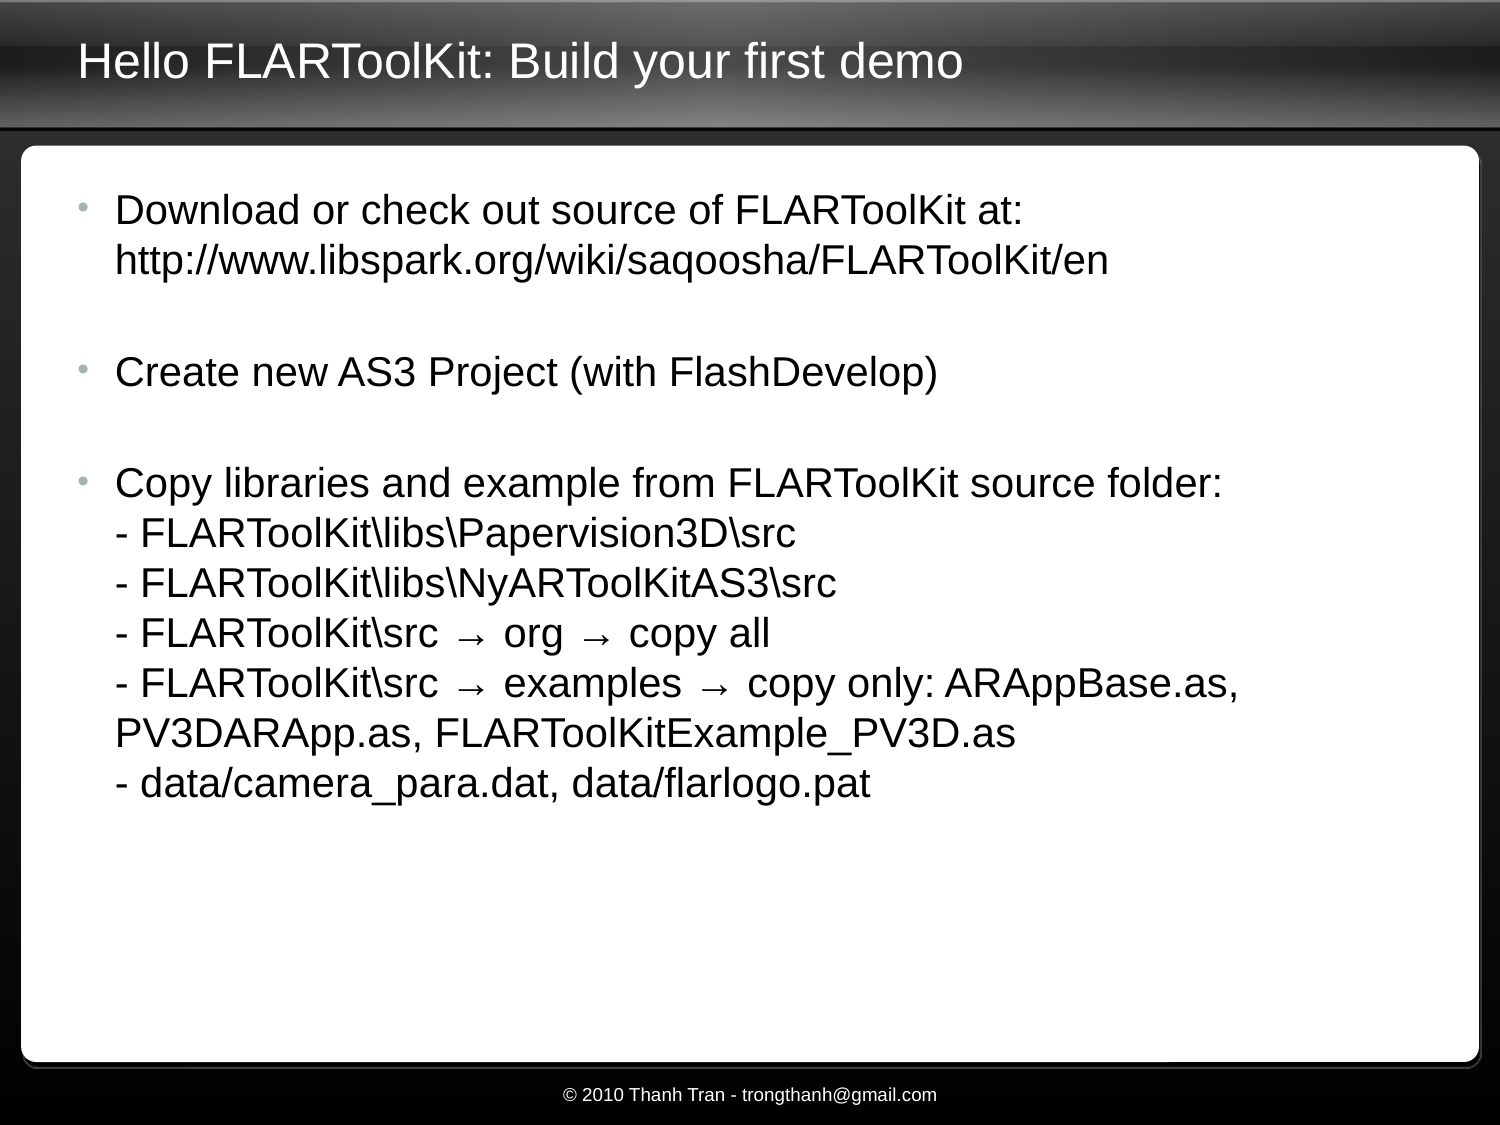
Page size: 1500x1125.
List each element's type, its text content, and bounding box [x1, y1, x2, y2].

picture [0, 0, 1500, 131]
list Download or check out source of FLARToolKit at: http://www.libspark.org/wiki/saqoosha/FLARToolKit/en Create new AS3 Project (with FlashDevelop) Copy libraries and example from FLARToolKit source folder: - FLARToolKit\libs\Papervision3D\src - FLARToolKit\libs\NyARToolKitAS3\src - FLARToolKit\src → org → copy all - FLARToolKit\src → examples → copy only: ARAppBase.as, PV3DARApp.as, FLARToolKitExample_PV3D.as - data/camera_para.dat, data/flarlogo.pat [62, 174, 1438, 1038]
title Hello FLARToolKit: Build your first demo [62, 12, 1438, 113]
